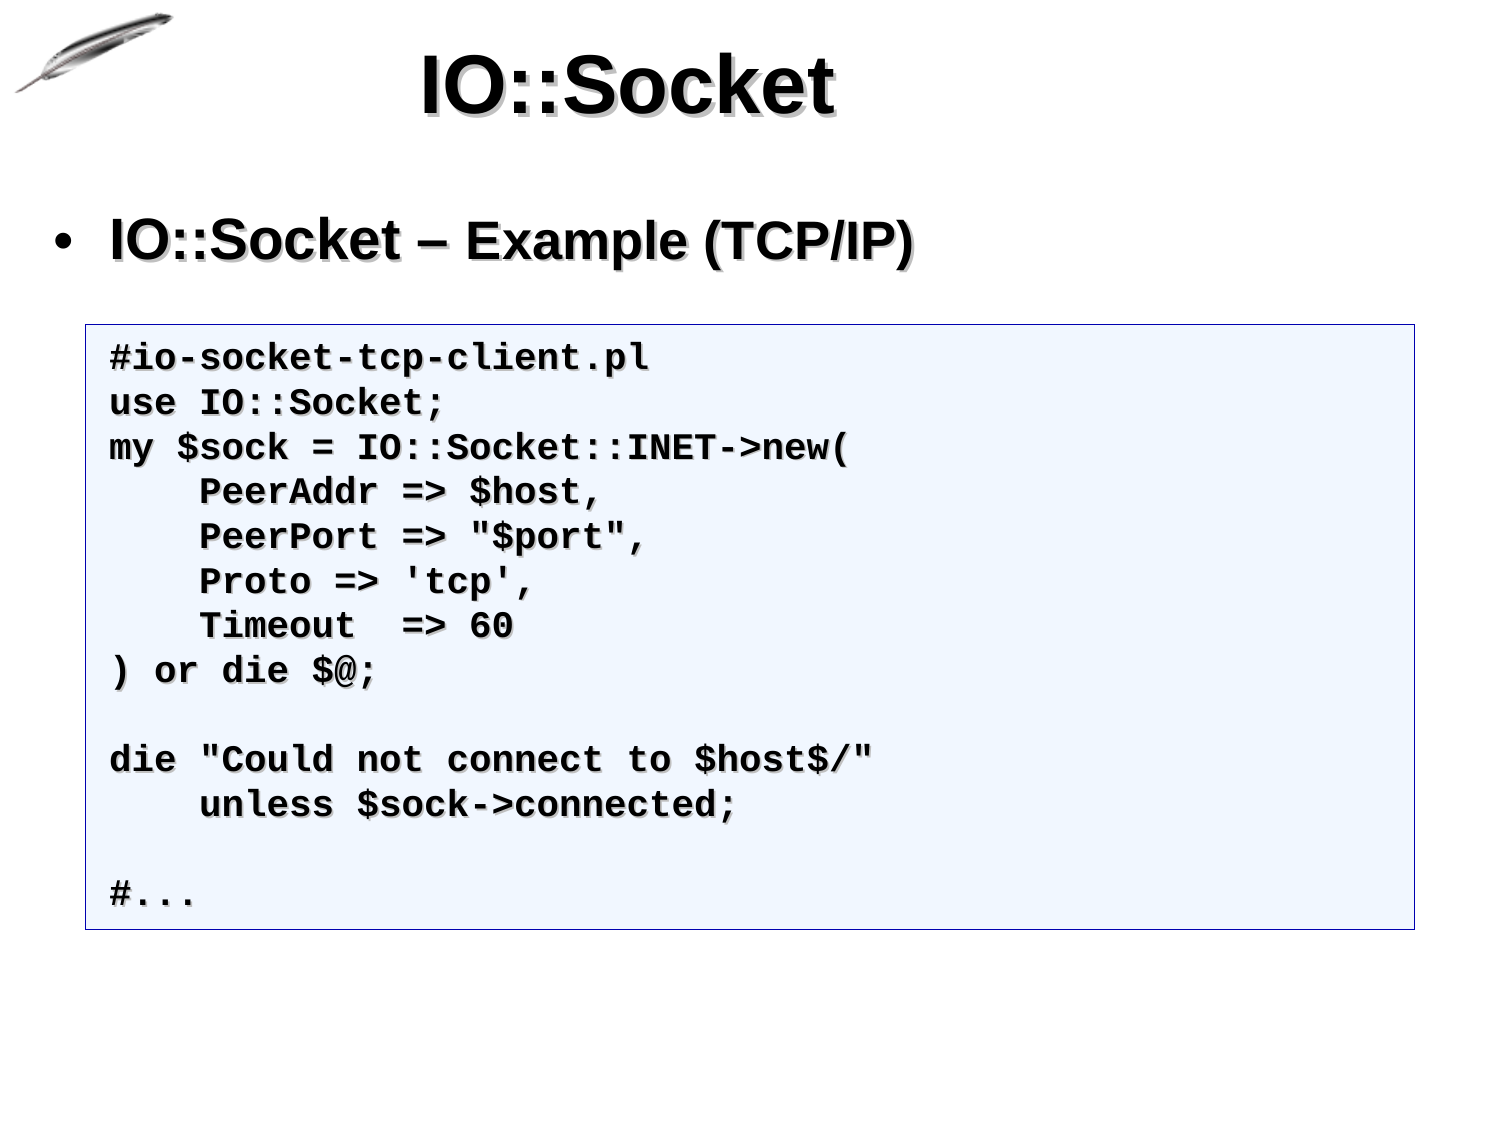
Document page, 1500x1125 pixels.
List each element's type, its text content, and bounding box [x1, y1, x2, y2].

title IO::Socket [419, 0, 1459, 179]
picture [11, 11, 179, 95]
list IO::Socket – Example (TCP/IP) [53, 207, 1447, 1084]
text_box #io-socket-tcp-client.pl use IO::Socket; my $sock = IO::Socket::INET->new( PeerAddr => $host, PeerPort => "$port", Proto => 'tcp', Timeout => 60 ) or die $@; die "Could not connect to $host$/" unless $sock->connected; #... [85, 324, 1415, 929]
